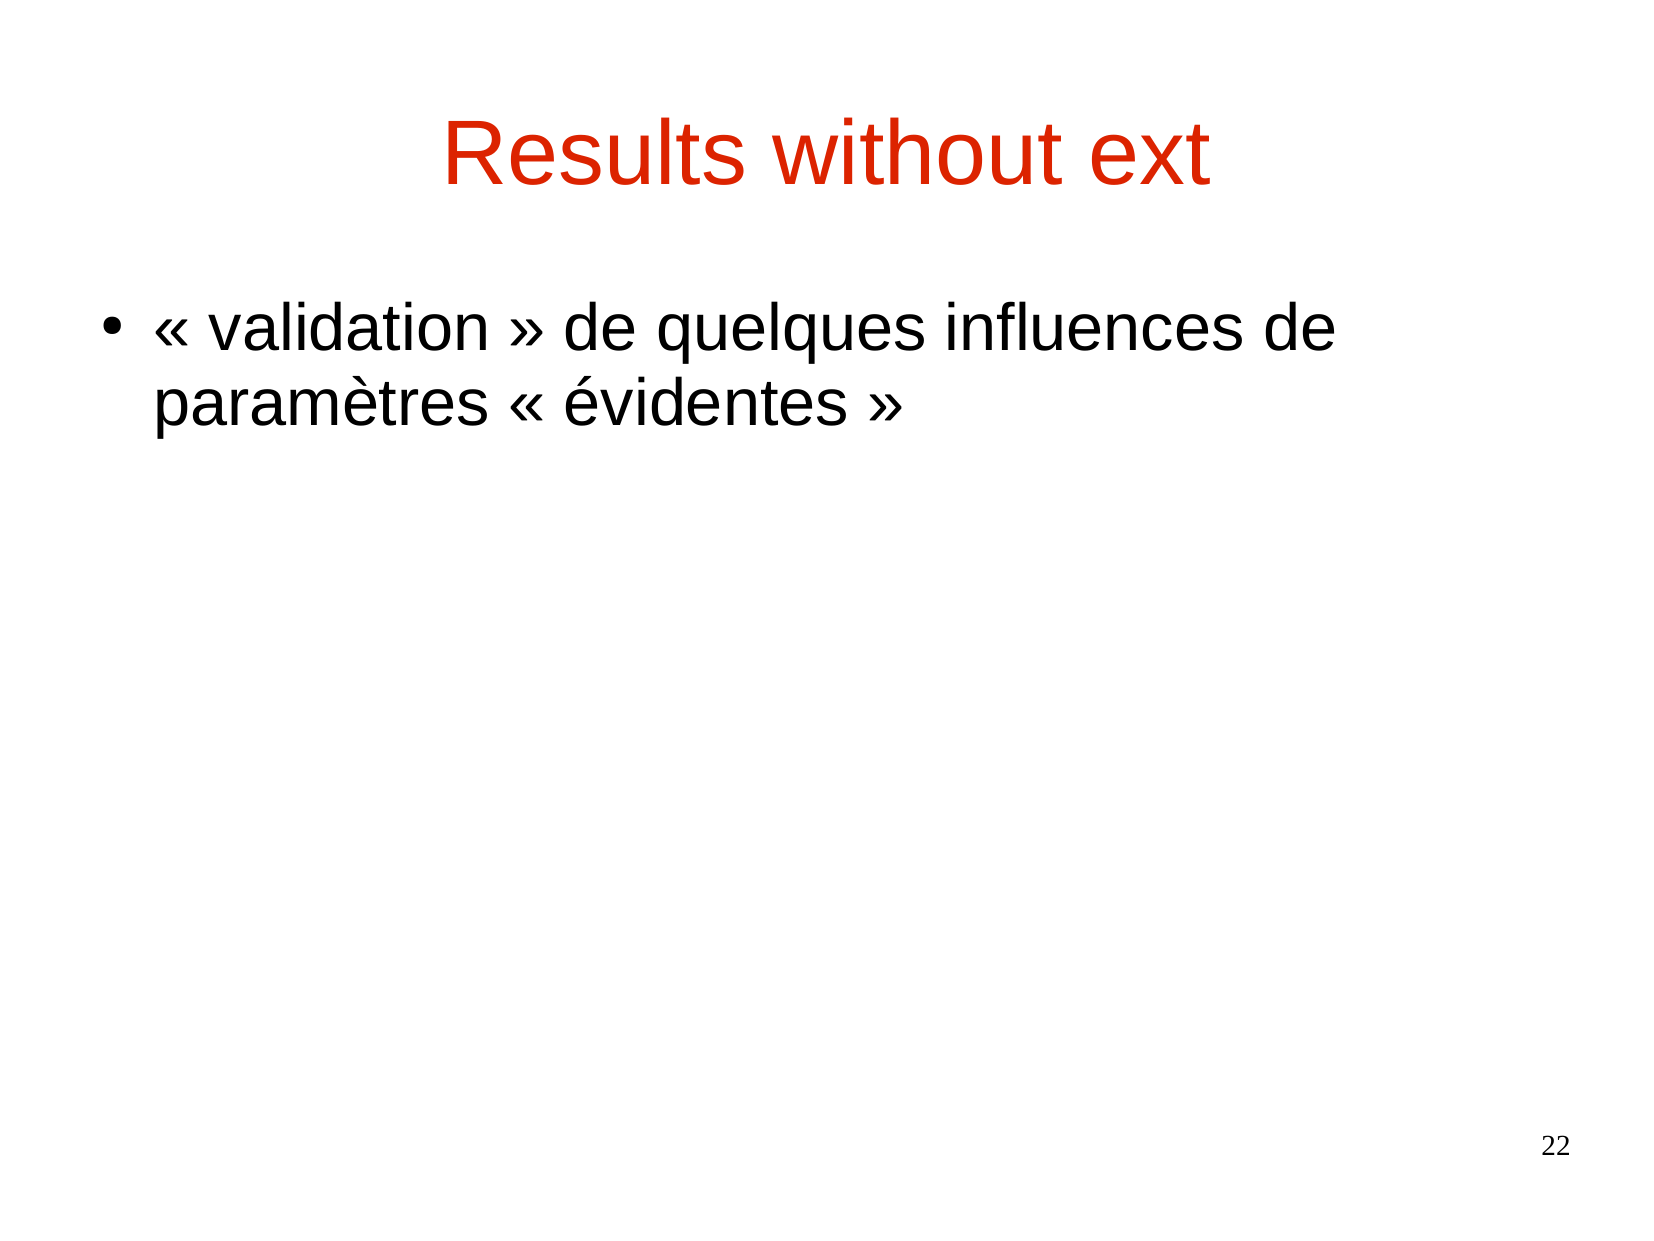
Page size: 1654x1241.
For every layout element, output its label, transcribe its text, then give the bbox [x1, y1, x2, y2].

title Results without ext [82, 49, 1571, 257]
list « validation » de quelques influences de paramètres « évidentes » [82, 290, 1538, 1010]
